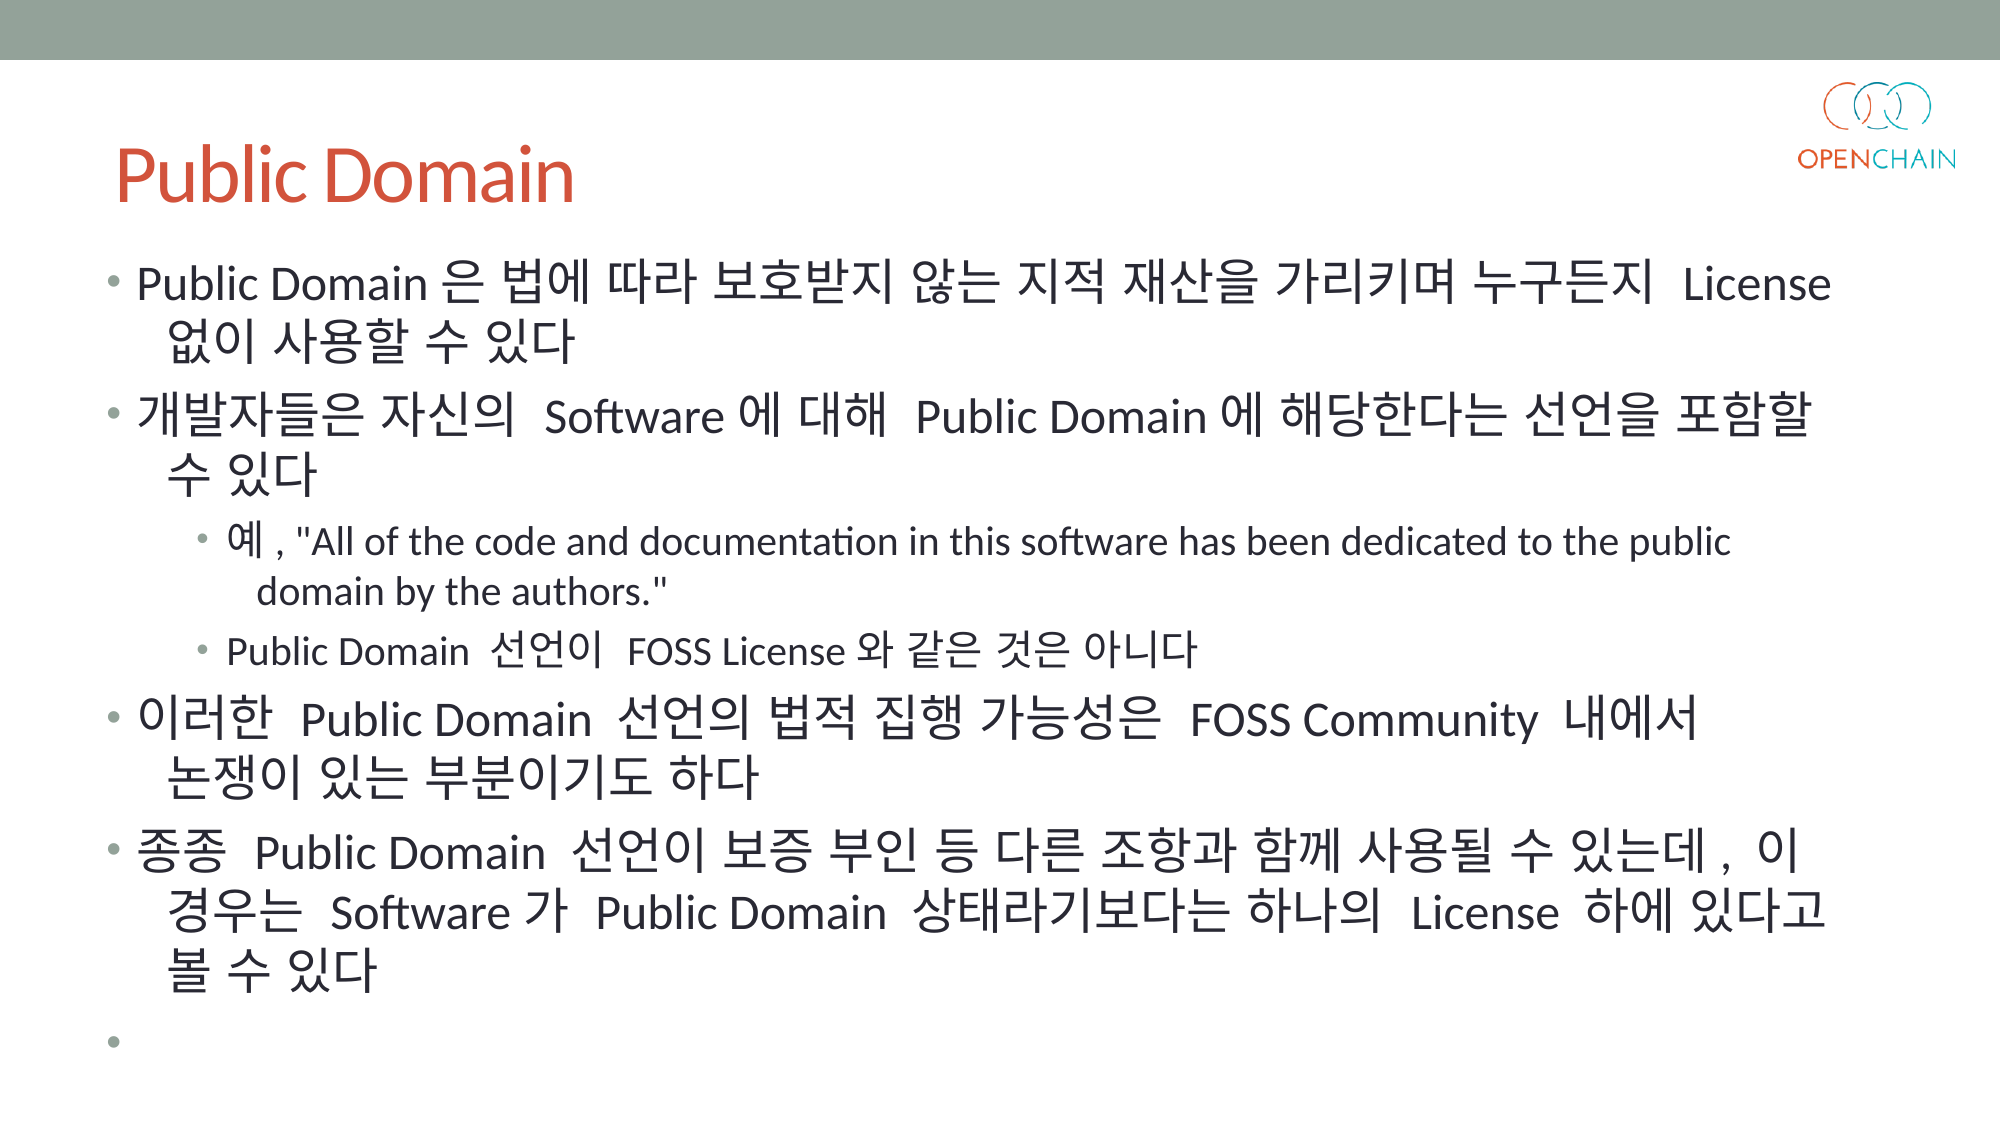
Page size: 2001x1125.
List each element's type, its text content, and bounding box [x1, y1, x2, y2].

list Public Domain은 법에 따라 보호받지 않는 지적 재산을 가리키며 누구든지 License 없이 사용할 수 있다 개발자들은 자신의 Software에 대해 Public Domain에 해당한다는 선언을 포함할 수 있다 예, "All of the code and documentation in this software has been dedicated to the public domain by the authors." Public Domain 선언이 FOSS License와 같은 것은 아니다 이러한 Public Domain 선언의 법적 집행 가능성은 FOSS Community 내에서 논쟁이 있는 부분이기도 하다 종종 Public Domain 선언이 보증 부인 등 다른 조항과 함께 사용될 수 있는데, 이 경우는 Software가 Public Domain 상태라기보다는 하나의 License 하에 있다고 볼 수 있다 [91, 243, 1863, 1093]
title Public Domain [99, 87, 1900, 251]
